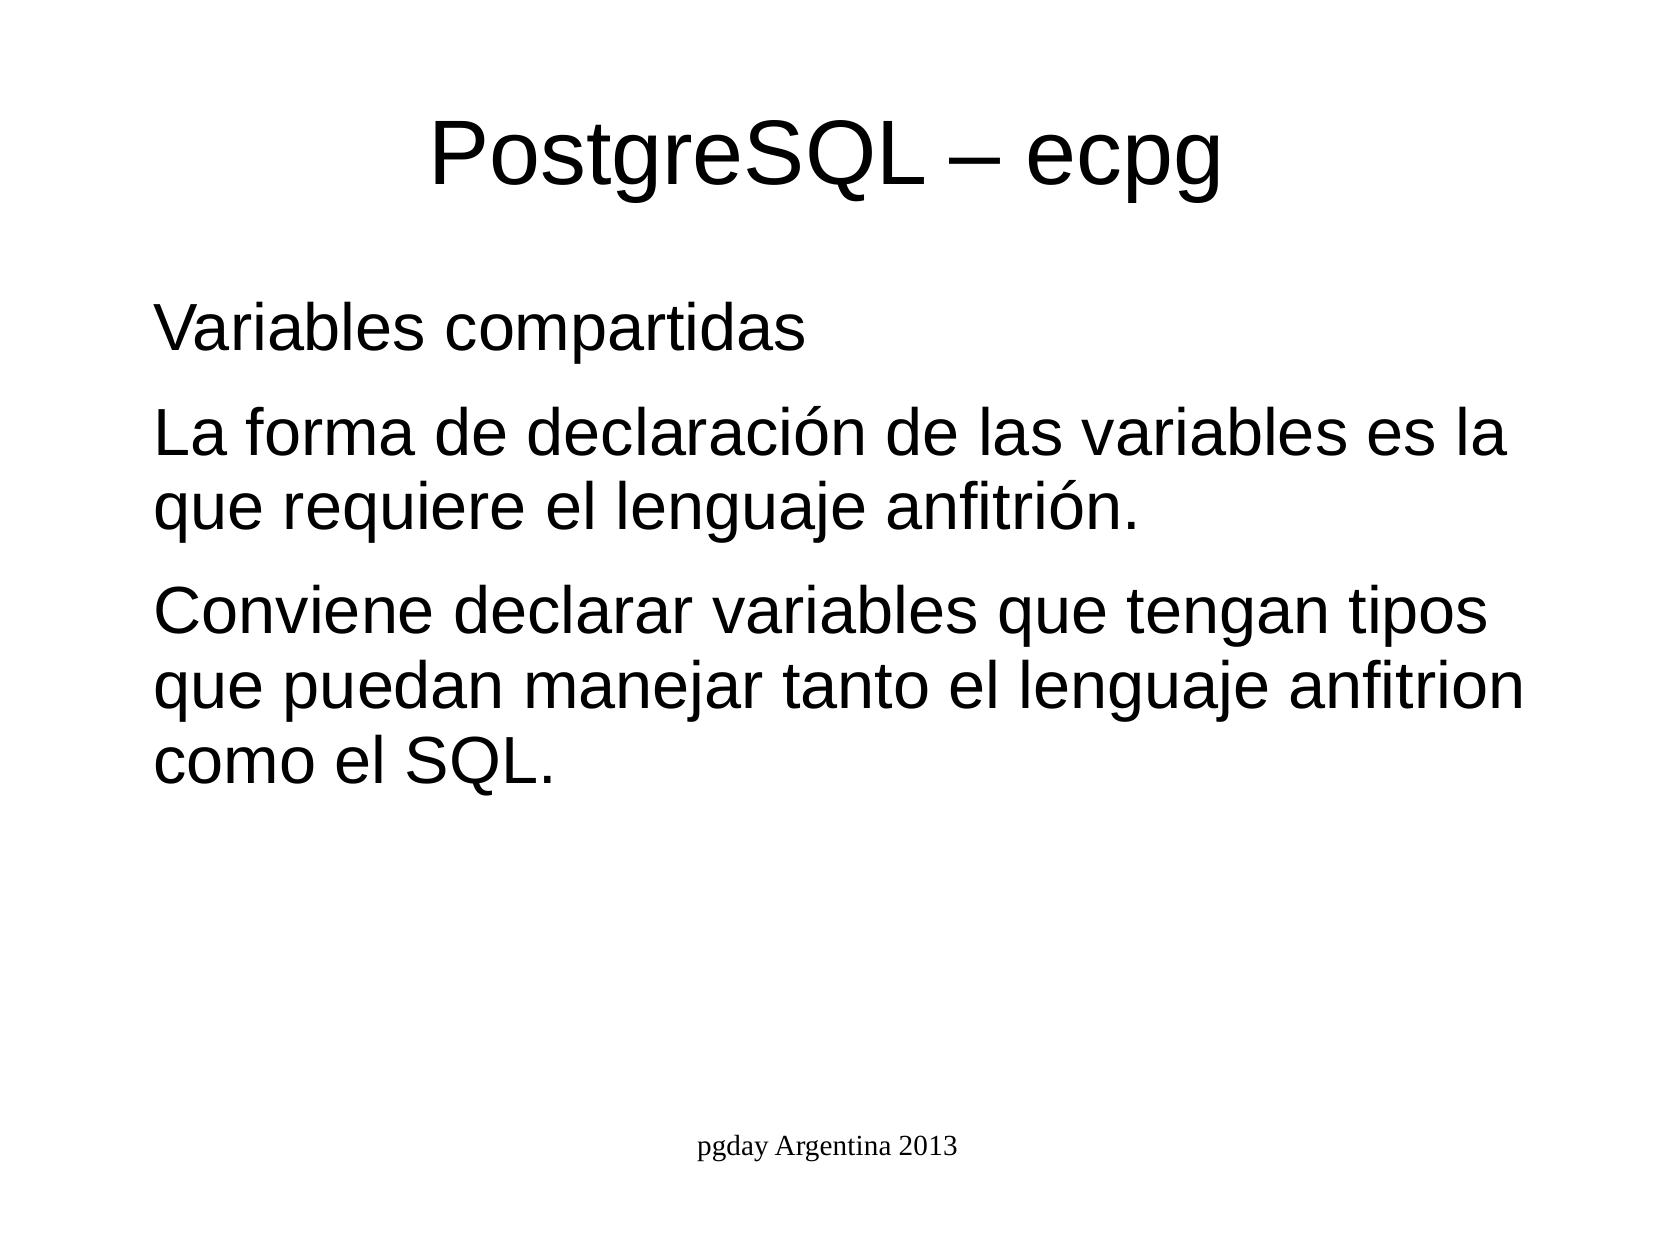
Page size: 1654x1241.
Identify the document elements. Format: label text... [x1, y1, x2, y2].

list Variables compartidas La forma de declaración de las variables es la que requiere el lenguaje anfitrión. Conviene declarar variables que tengan tipos que puedan manejar tanto el lenguaje anfitrion como el SQL. [82, 290, 1538, 1010]
title PostgreSQL – ecpg [82, 49, 1571, 257]
